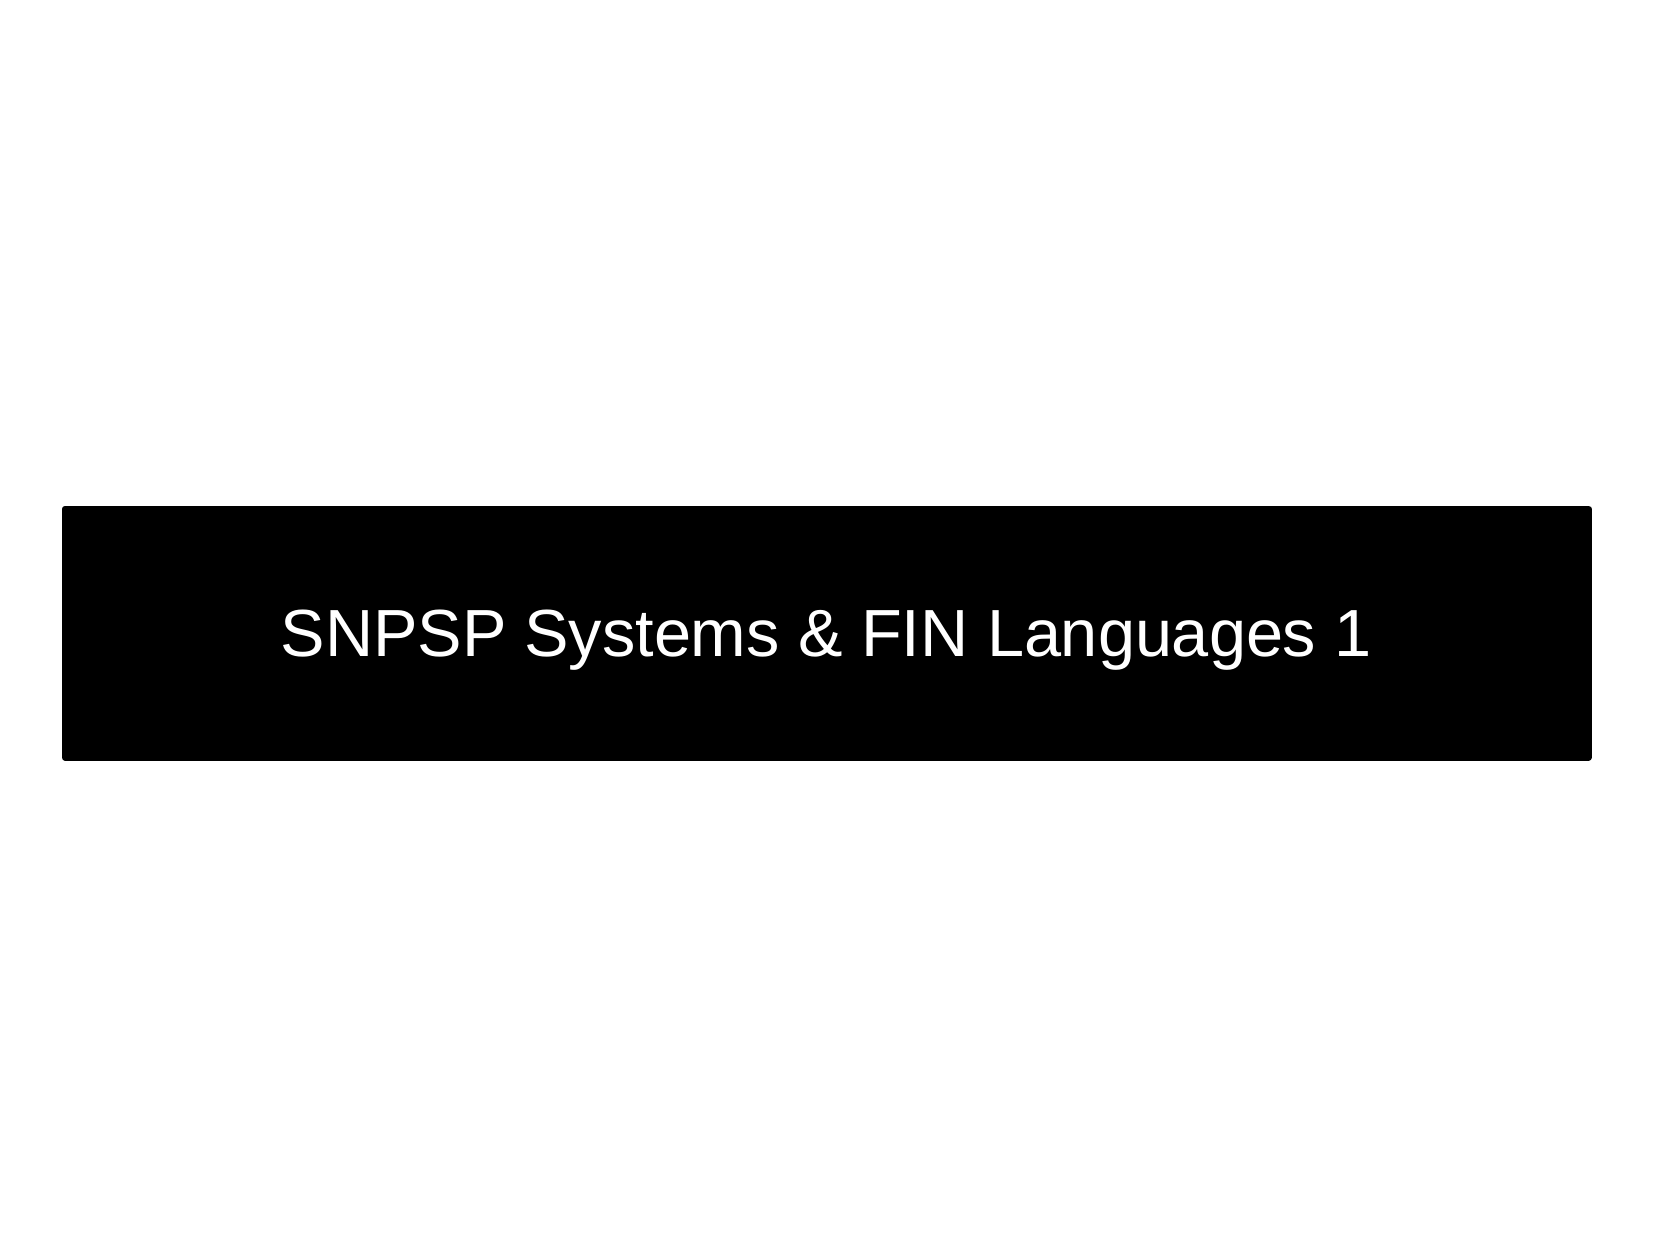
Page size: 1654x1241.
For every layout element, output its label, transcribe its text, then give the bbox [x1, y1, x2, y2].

subtitle SNPSP Systems & FIN Languages 1 [64, 508, 1589, 758]
